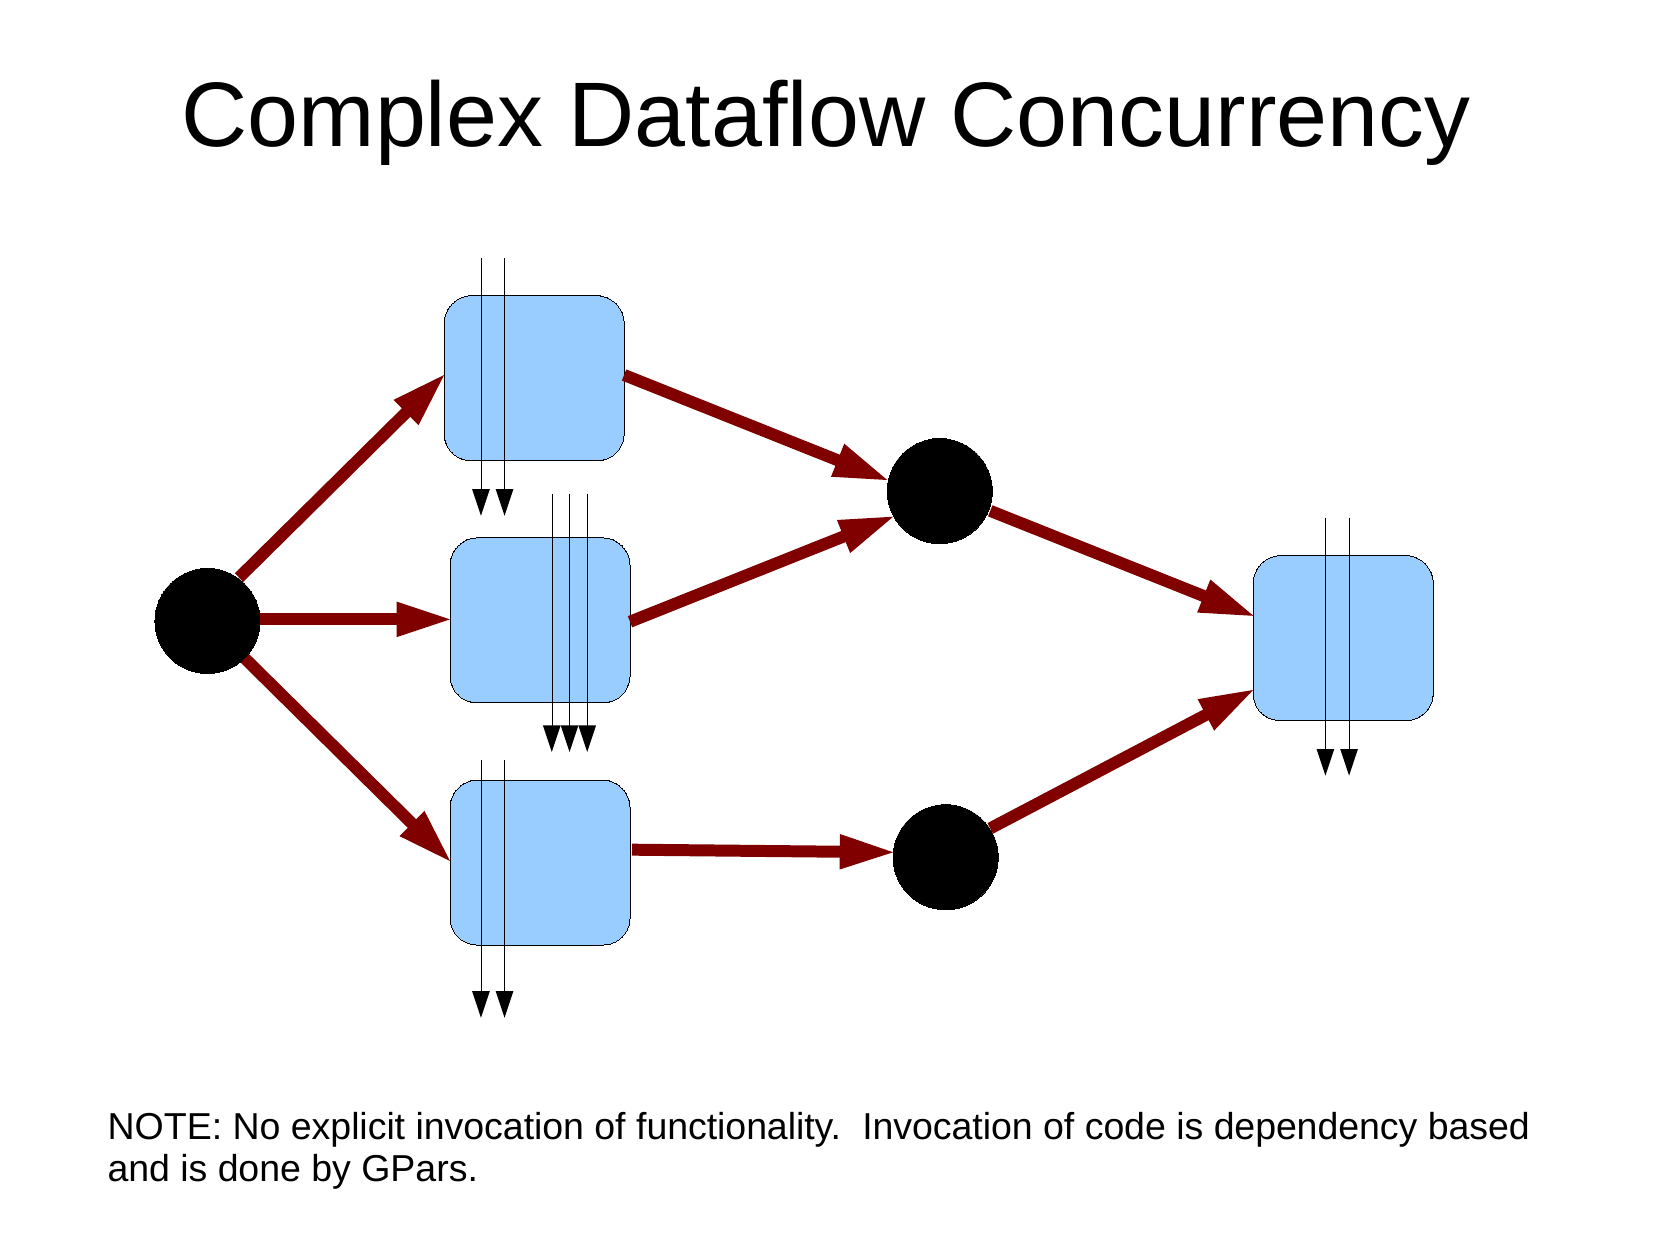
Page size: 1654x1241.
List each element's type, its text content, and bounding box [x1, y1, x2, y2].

text_box [482, 780, 504, 946]
text_box [444, 295, 481, 461]
text_box [893, 804, 999, 910]
text_box [450, 780, 481, 946]
text_box [588, 537, 631, 703]
text_box [570, 537, 587, 703]
text_box [505, 780, 631, 946]
text_box [505, 295, 625, 461]
text_box [1253, 555, 1325, 721]
text_box [553, 537, 569, 703]
text_box [1326, 555, 1349, 721]
text_box [887, 438, 993, 544]
text_box [450, 537, 552, 703]
text_box NOTE: No explicit invocation of functionality. Invocation of code is dependency based and is done by GPars. [90, 1095, 1591, 1200]
title Complex Dataflow Concurrency [82, 49, 1571, 181]
text_box [1350, 555, 1434, 721]
text_box [482, 295, 504, 461]
text_box [154, 568, 260, 674]
